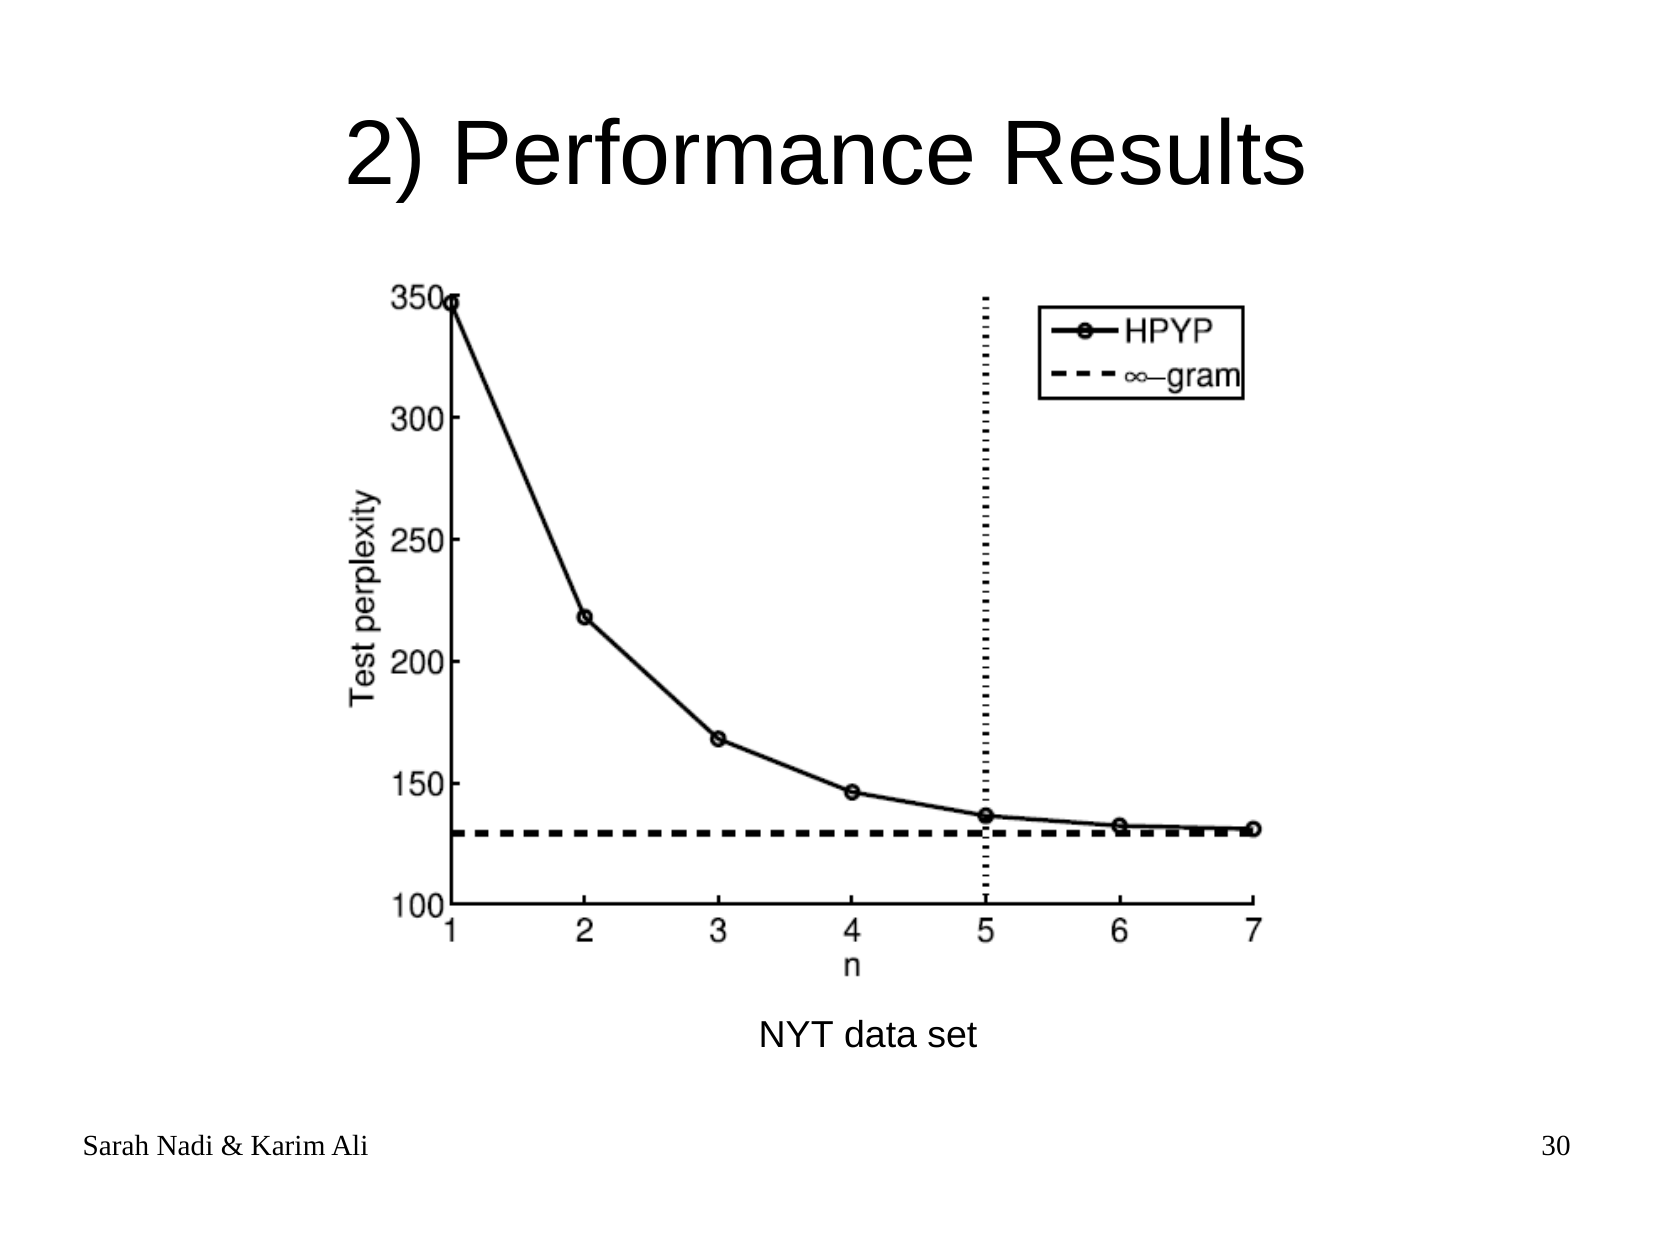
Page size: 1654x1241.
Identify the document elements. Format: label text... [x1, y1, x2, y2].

picture [324, 256, 1329, 985]
title 2) Performance Results [82, 56, 1571, 250]
text_box NYT data set [743, 1006, 993, 1063]
